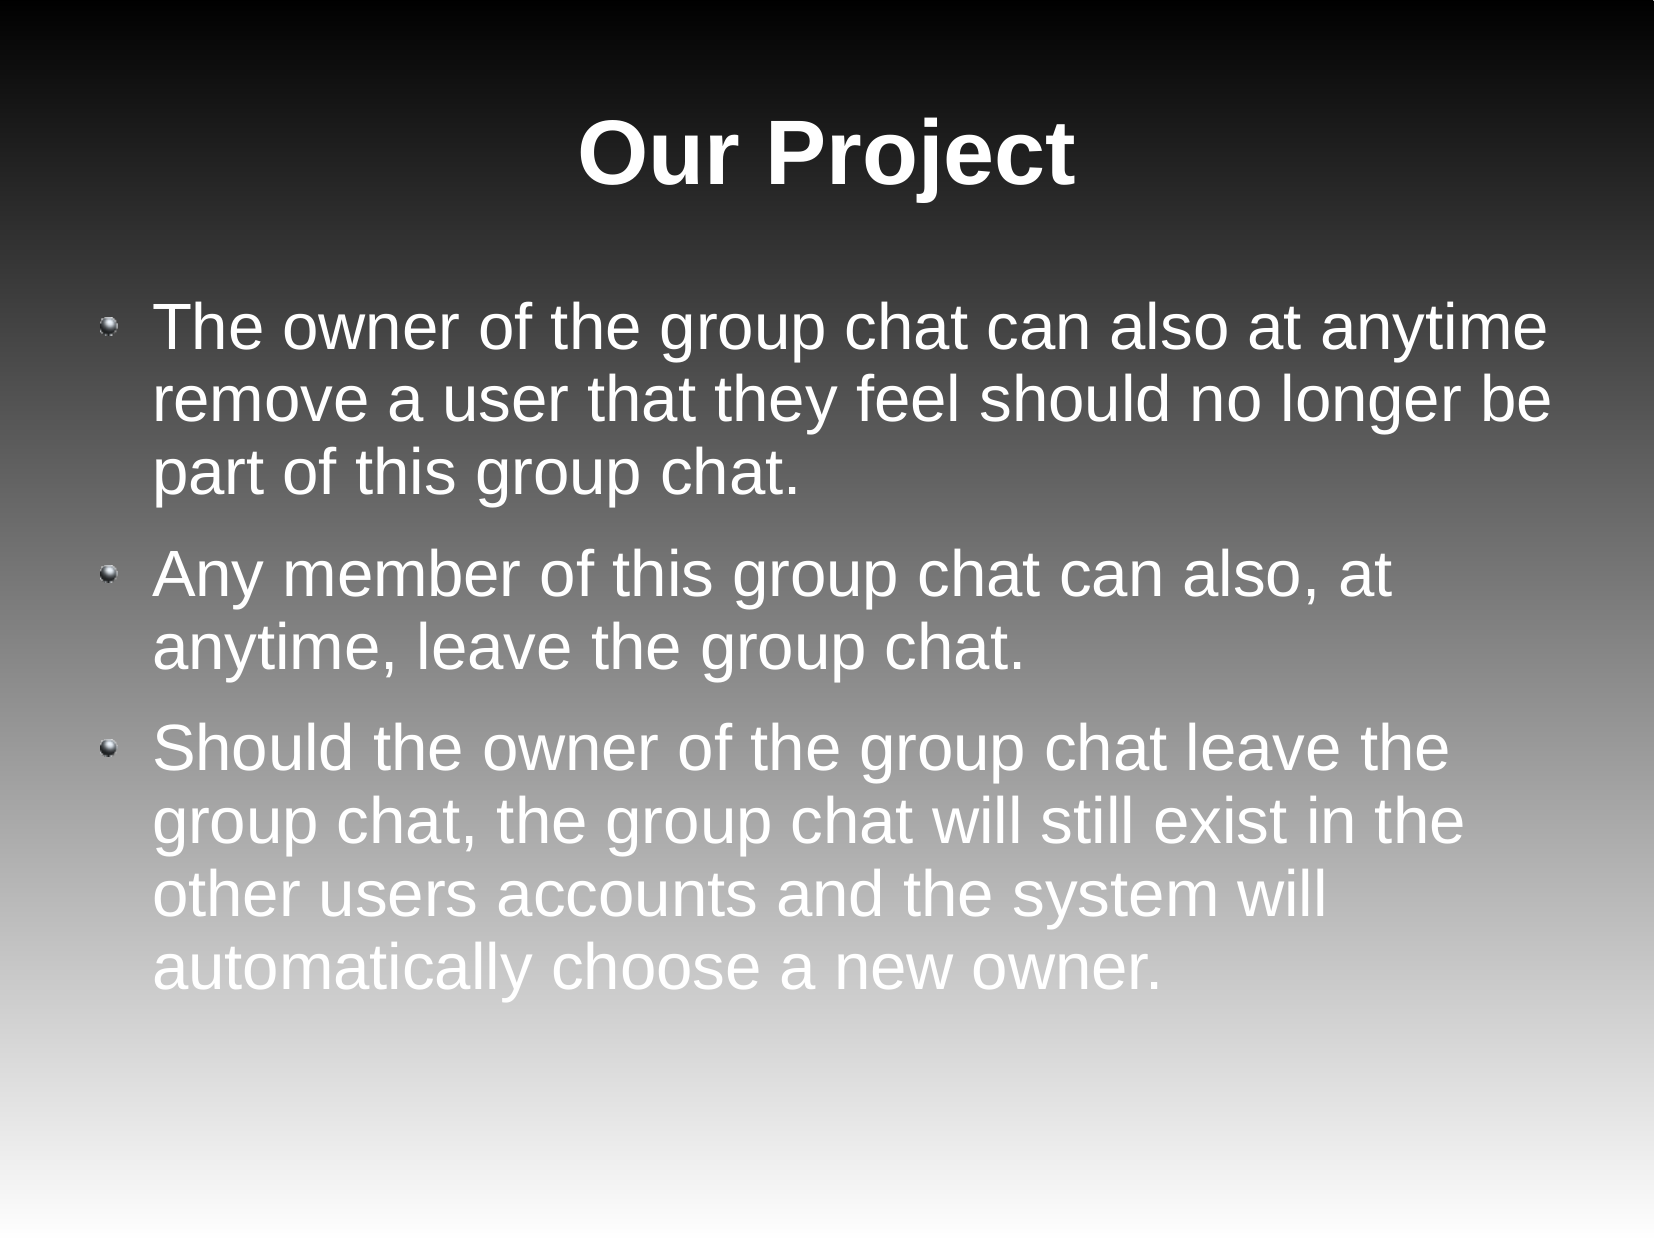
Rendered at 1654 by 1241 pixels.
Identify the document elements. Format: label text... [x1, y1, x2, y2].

title Our Project [82, 49, 1571, 257]
list The owner of the group chat can also at anytime remove a user that they feel should no longer be part of this group chat. Any member of this group chat can also, at anytime, leave the group chat. Should the owner of the group chat leave the group chat, the group chat will still exist in the other users accounts and the system will automatically choose a new owner. [82, 290, 1571, 1010]
